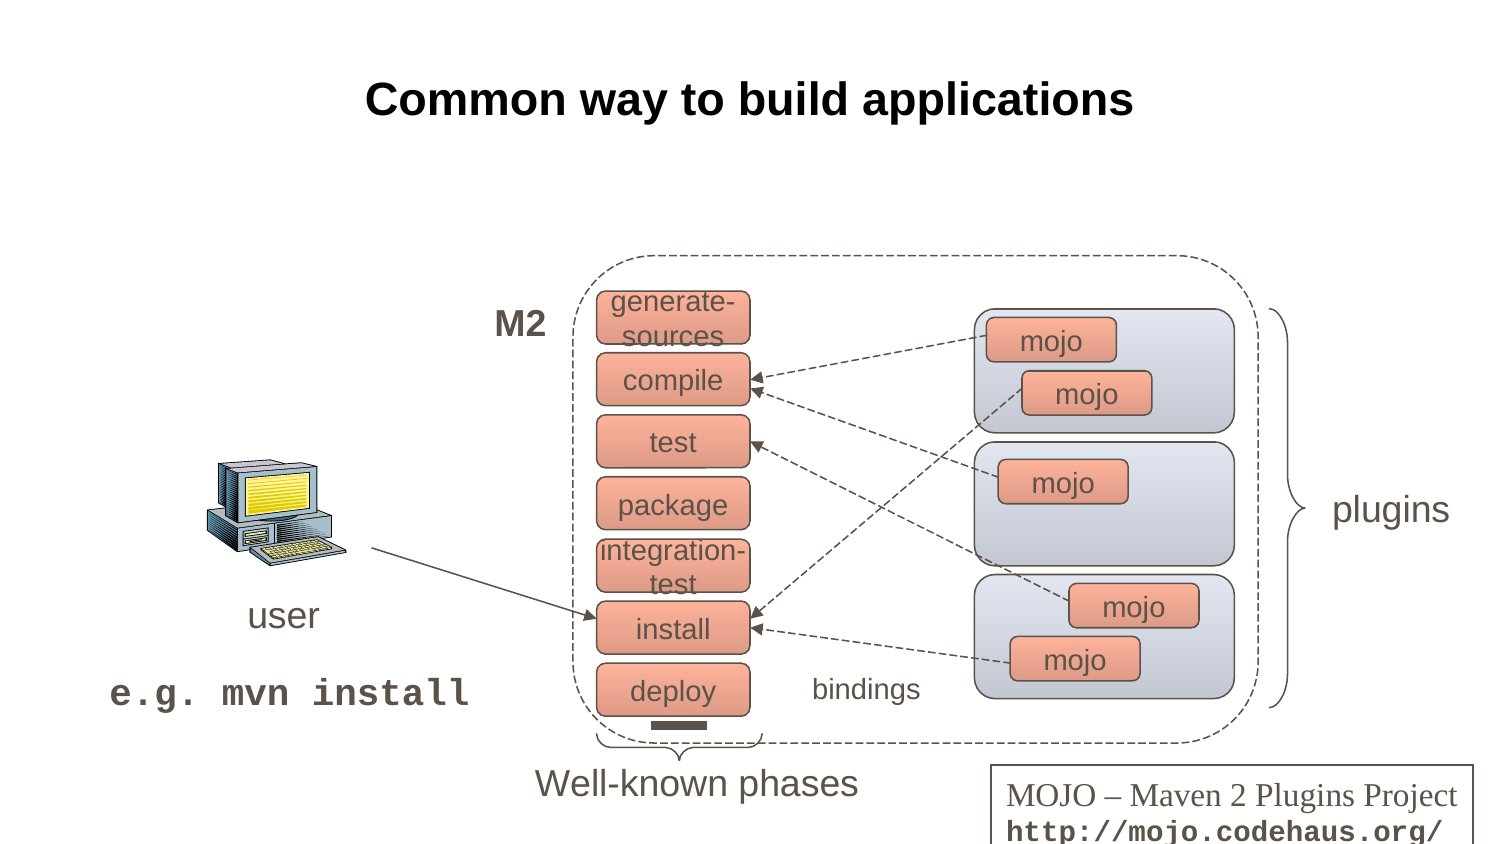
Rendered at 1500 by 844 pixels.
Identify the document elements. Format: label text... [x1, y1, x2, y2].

text_box [974, 574, 1235, 699]
text_box MOJO – Maven 2 Plugins Project http://mojo.codehaus.org/ [991, 765, 1474, 844]
picture [206, 459, 347, 567]
text_box mojo [1021, 370, 1152, 416]
text_box [974, 441, 1235, 566]
text_box [974, 308, 1235, 433]
text_box install [596, 601, 751, 655]
text_box mojo [998, 459, 1129, 504]
text_box M2 [206, 290, 562, 352]
text_box mojo [986, 317, 1117, 362]
text_box bindings [797, 663, 963, 714]
title Common way to build applications [75, 33, 1425, 133]
text_box integration- test [596, 539, 751, 593]
text_box compile [596, 352, 751, 406]
text_box generate- sources [596, 291, 751, 344]
text_box mojo [1010, 636, 1141, 681]
text_box deploy [596, 663, 751, 717]
text_box user [195, 583, 373, 644]
text_box plugins [1317, 477, 1495, 538]
text_box e.g. mvn install [76, 659, 503, 721]
text_box Well-known phases [442, 751, 952, 813]
text_box test [596, 414, 751, 468]
text_box package [596, 476, 751, 530]
text_box mojo [1068, 583, 1199, 628]
